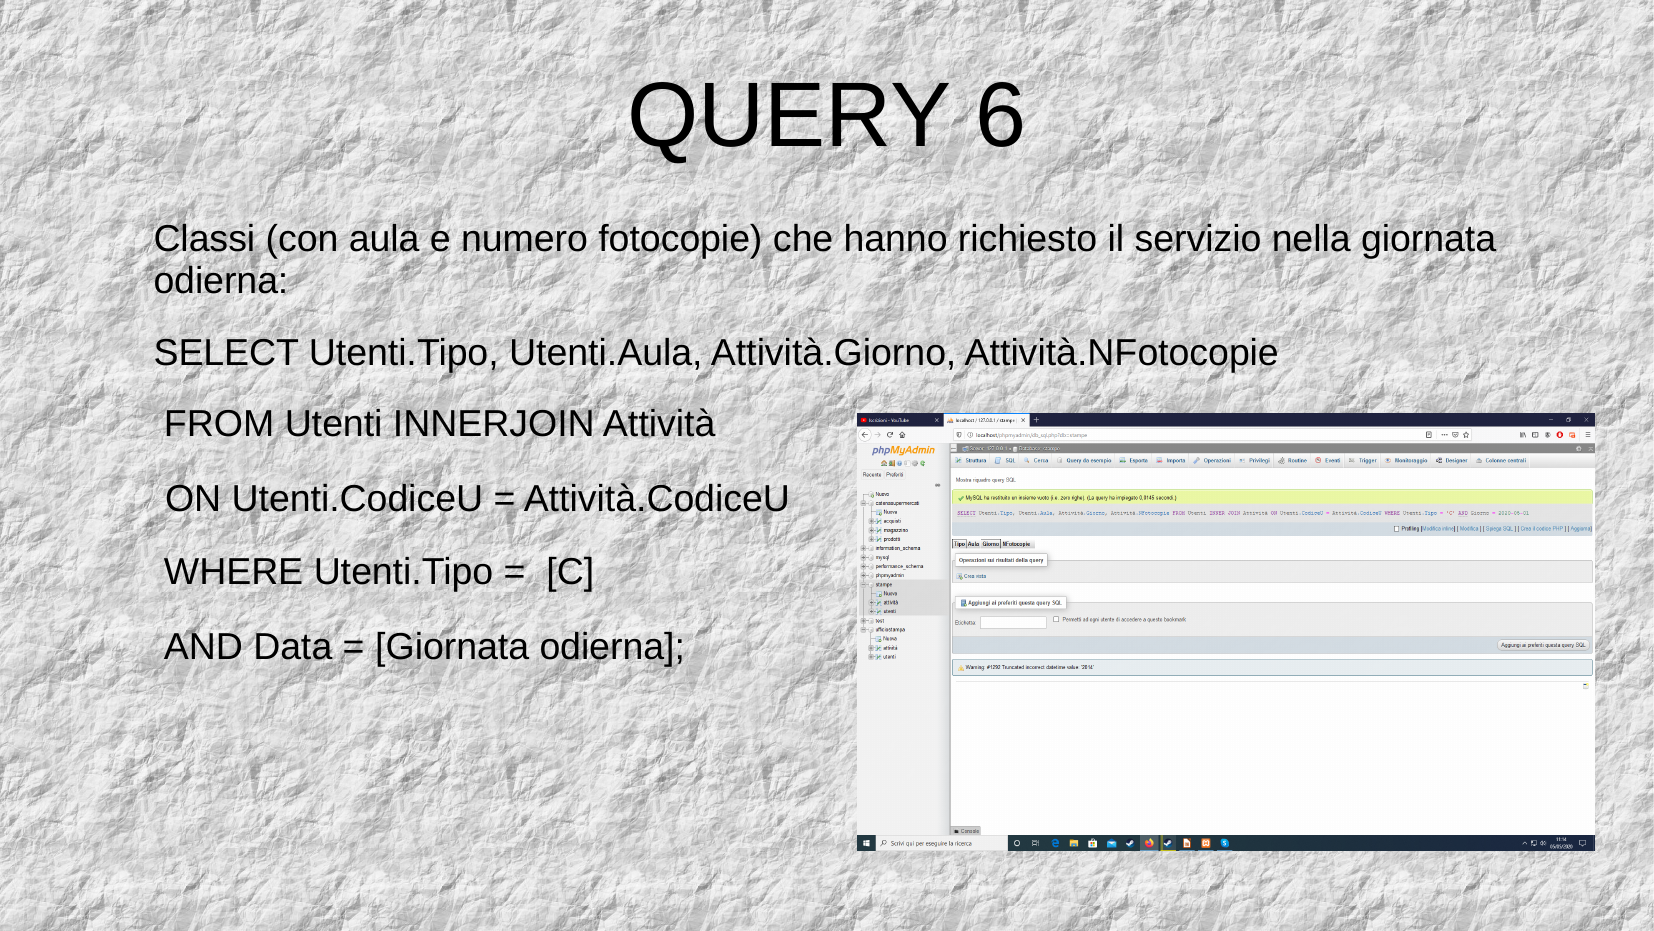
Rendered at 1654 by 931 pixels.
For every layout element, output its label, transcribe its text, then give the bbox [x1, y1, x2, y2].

title QUERY 6 [82, 37, 1571, 193]
list Classi (con aula e numero fotocopie) che hanno richiesto il servizio nella giornata odierna: SELECT Utenti.Tipo, Utenti.Aula, Attività.Giorno, Attività.NFotocopie FROM Utenti INNERJOIN Attività ON Utenti.CodiceU = Attività.CodiceU WHERE Utenti.Tipo = [C] AND Data = [Giornata odierna]; [82, 217, 1571, 758]
picture [0, 0, 1654, 931]
